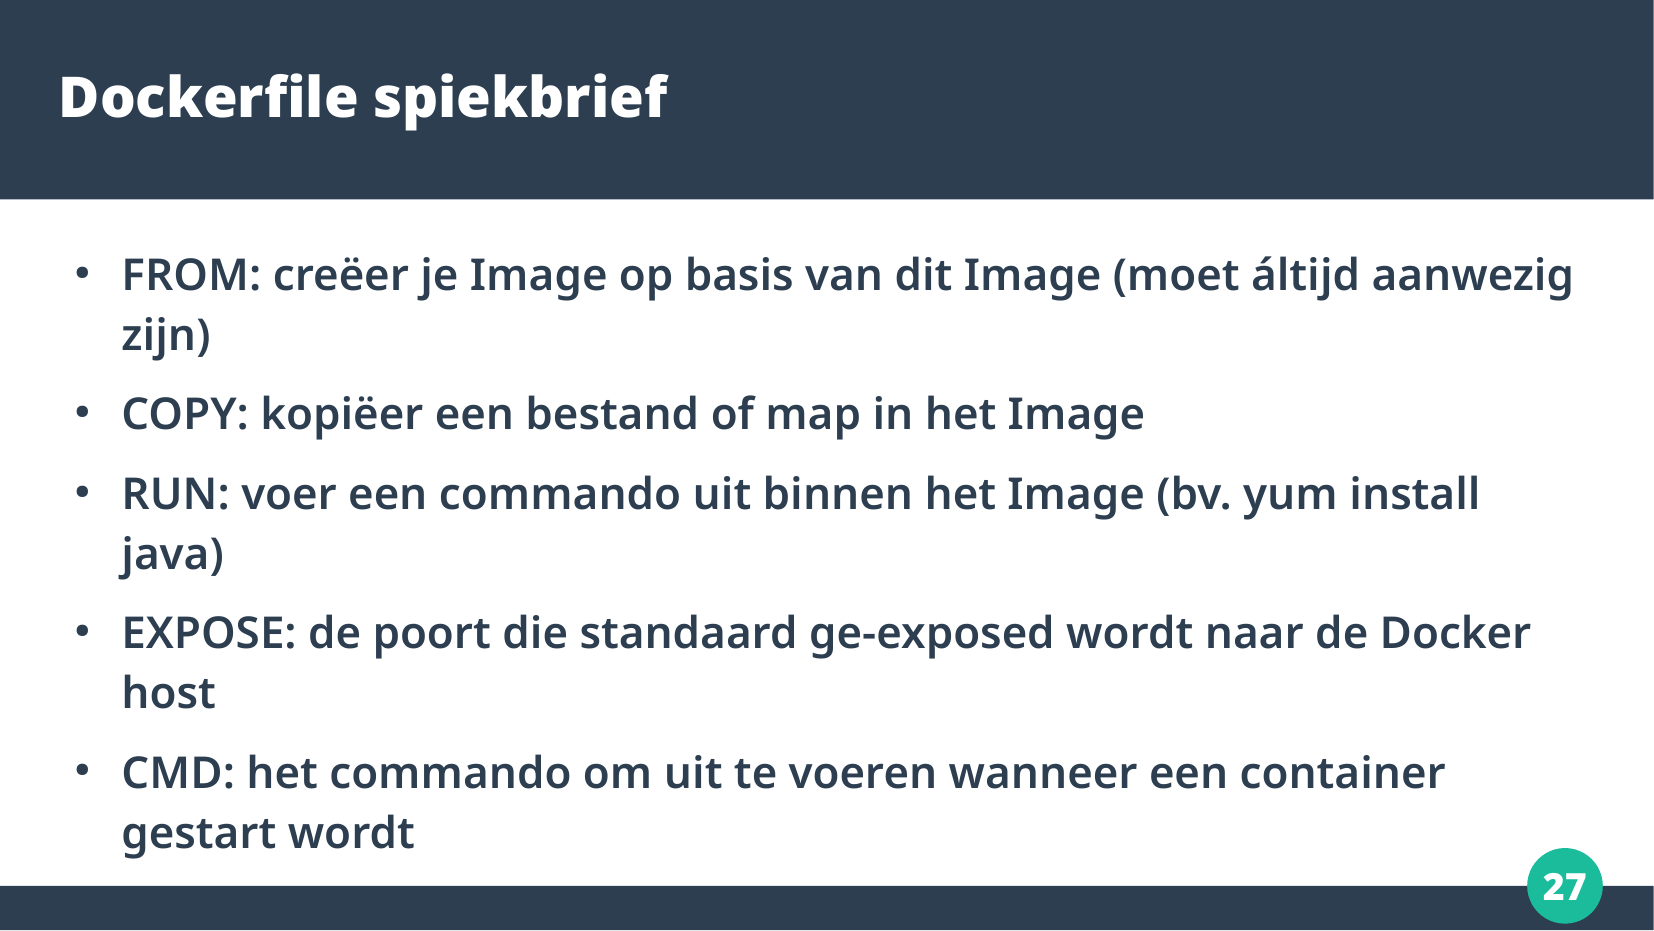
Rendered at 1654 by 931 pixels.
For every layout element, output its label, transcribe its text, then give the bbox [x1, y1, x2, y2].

title Dockerfile spiekbrief [59, 37, 1595, 156]
list FROM: creëer je Image op basis van dit Image (moet áltijd aanwezig zijn) COPY: kopiëer een bestand of map in het Image RUN: voer een commando uit binnen het Image (bv. yum install java) EXPOSE: de poort die standaard ge-exposed wordt naar de Docker host CMD: het commando om uit te voeren wanneer een container gestart wordt [59, 243, 1595, 864]
